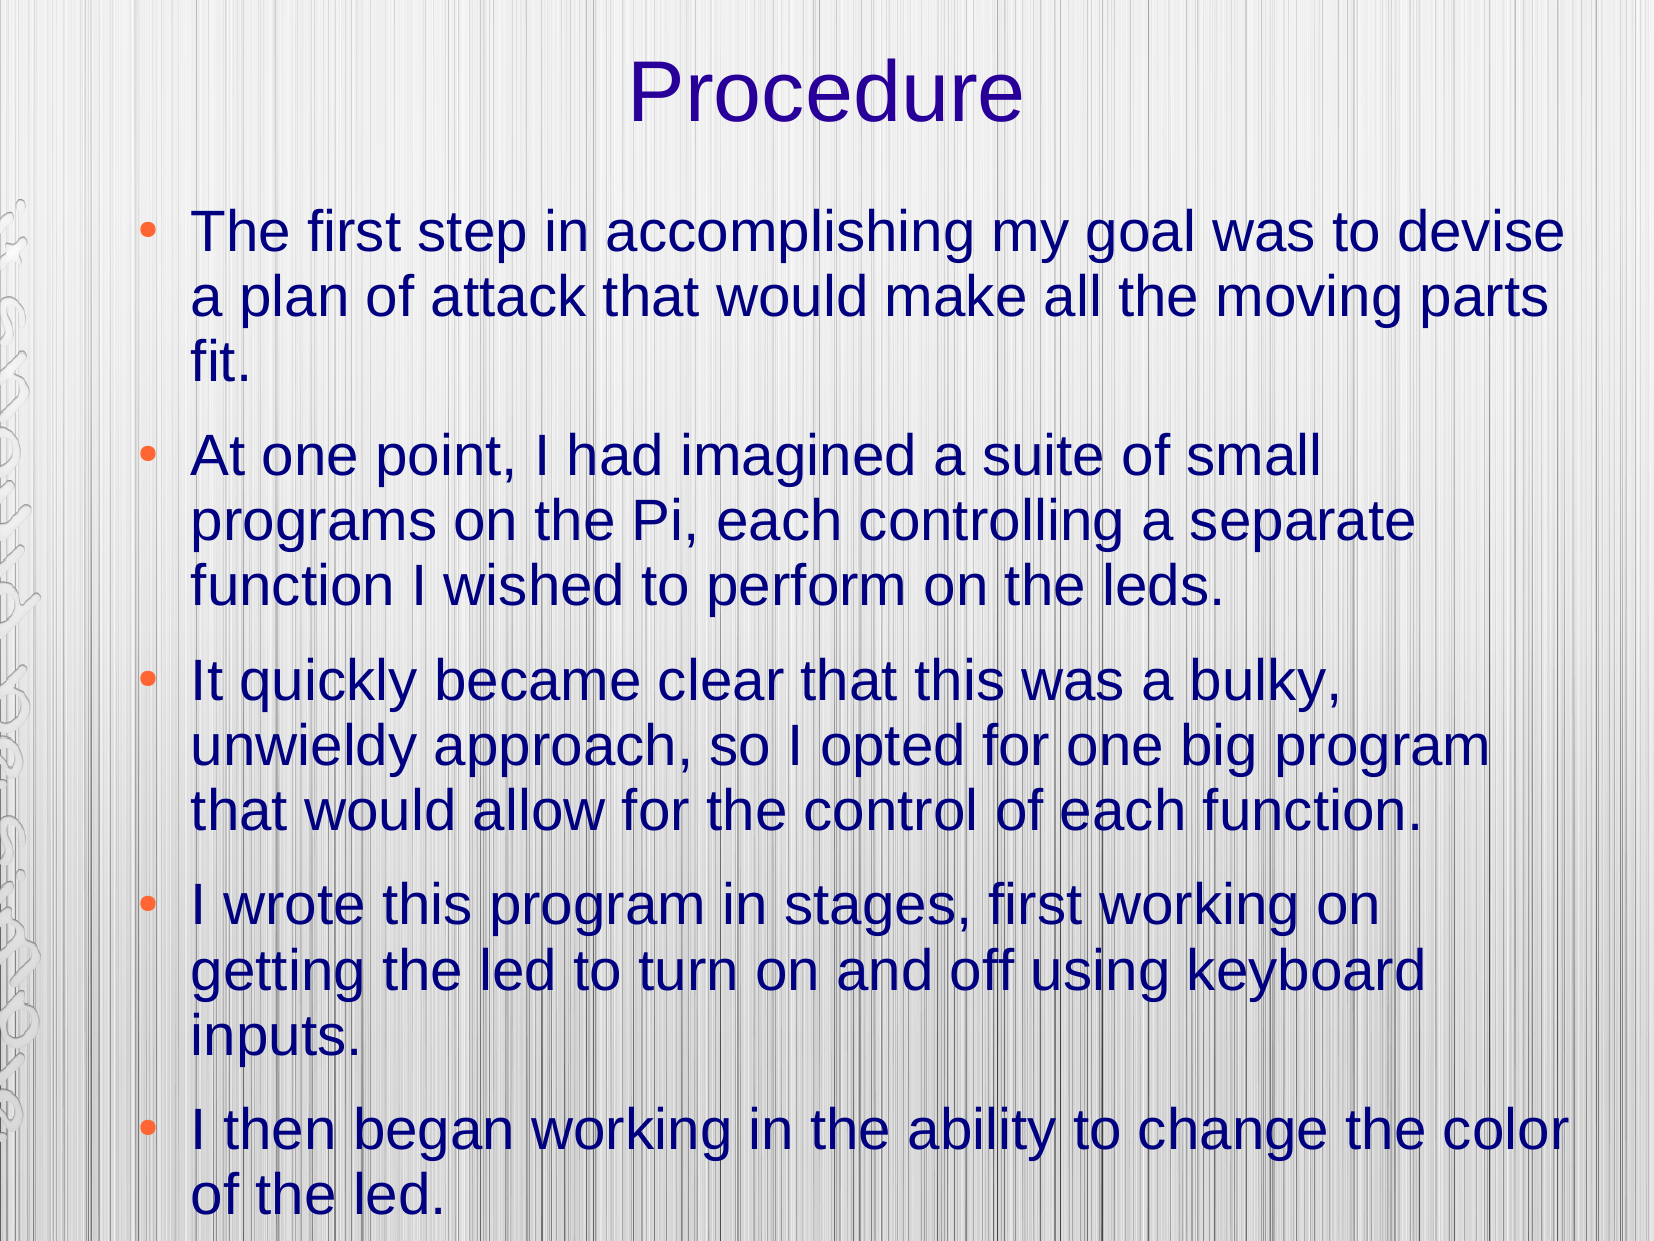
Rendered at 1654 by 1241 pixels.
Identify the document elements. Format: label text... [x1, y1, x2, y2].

picture [0, 0, 1654, 1241]
title Procedure [82, 0, 1571, 196]
list The first step in accomplishing my goal was to devise a plan of attack that would make all the moving parts fit. At one point, I had imagined a suite of small programs on the Pi, each controlling a separate function I wished to perform on the leds. It quickly became clear that this was a bulky, unwieldy approach, so I opted for one big program that would allow for the control of each function. I wrote this program in stages, first working on getting the led to turn on and off using keyboard inputs. I then began working in the ability to change the color of the led. [120, 198, 1573, 1224]
